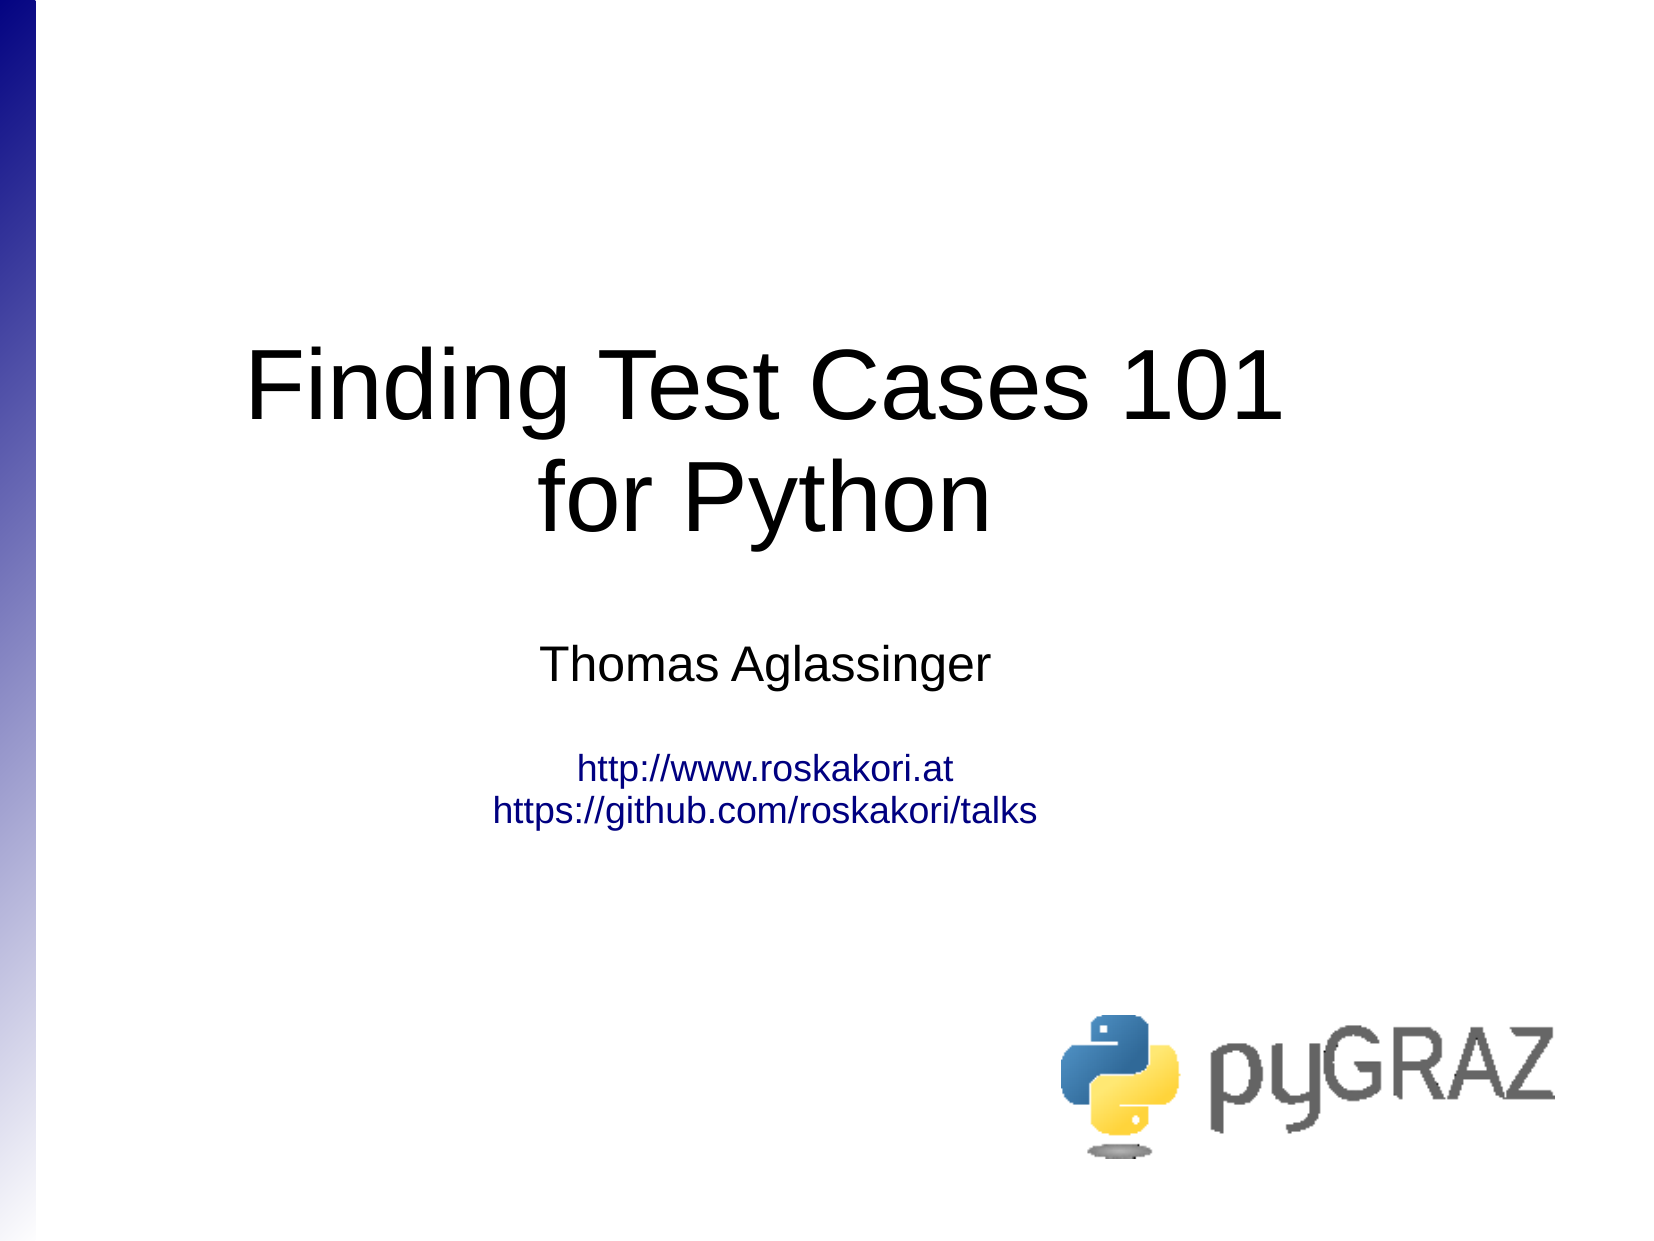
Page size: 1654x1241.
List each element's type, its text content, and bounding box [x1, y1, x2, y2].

subtitle Finding Test Cases 101 for Python Thomas Aglassinger http://www.roskakori.at https://github.com/roskakori/talks [21, 50, 1510, 1110]
picture [1061, 1015, 1555, 1159]
